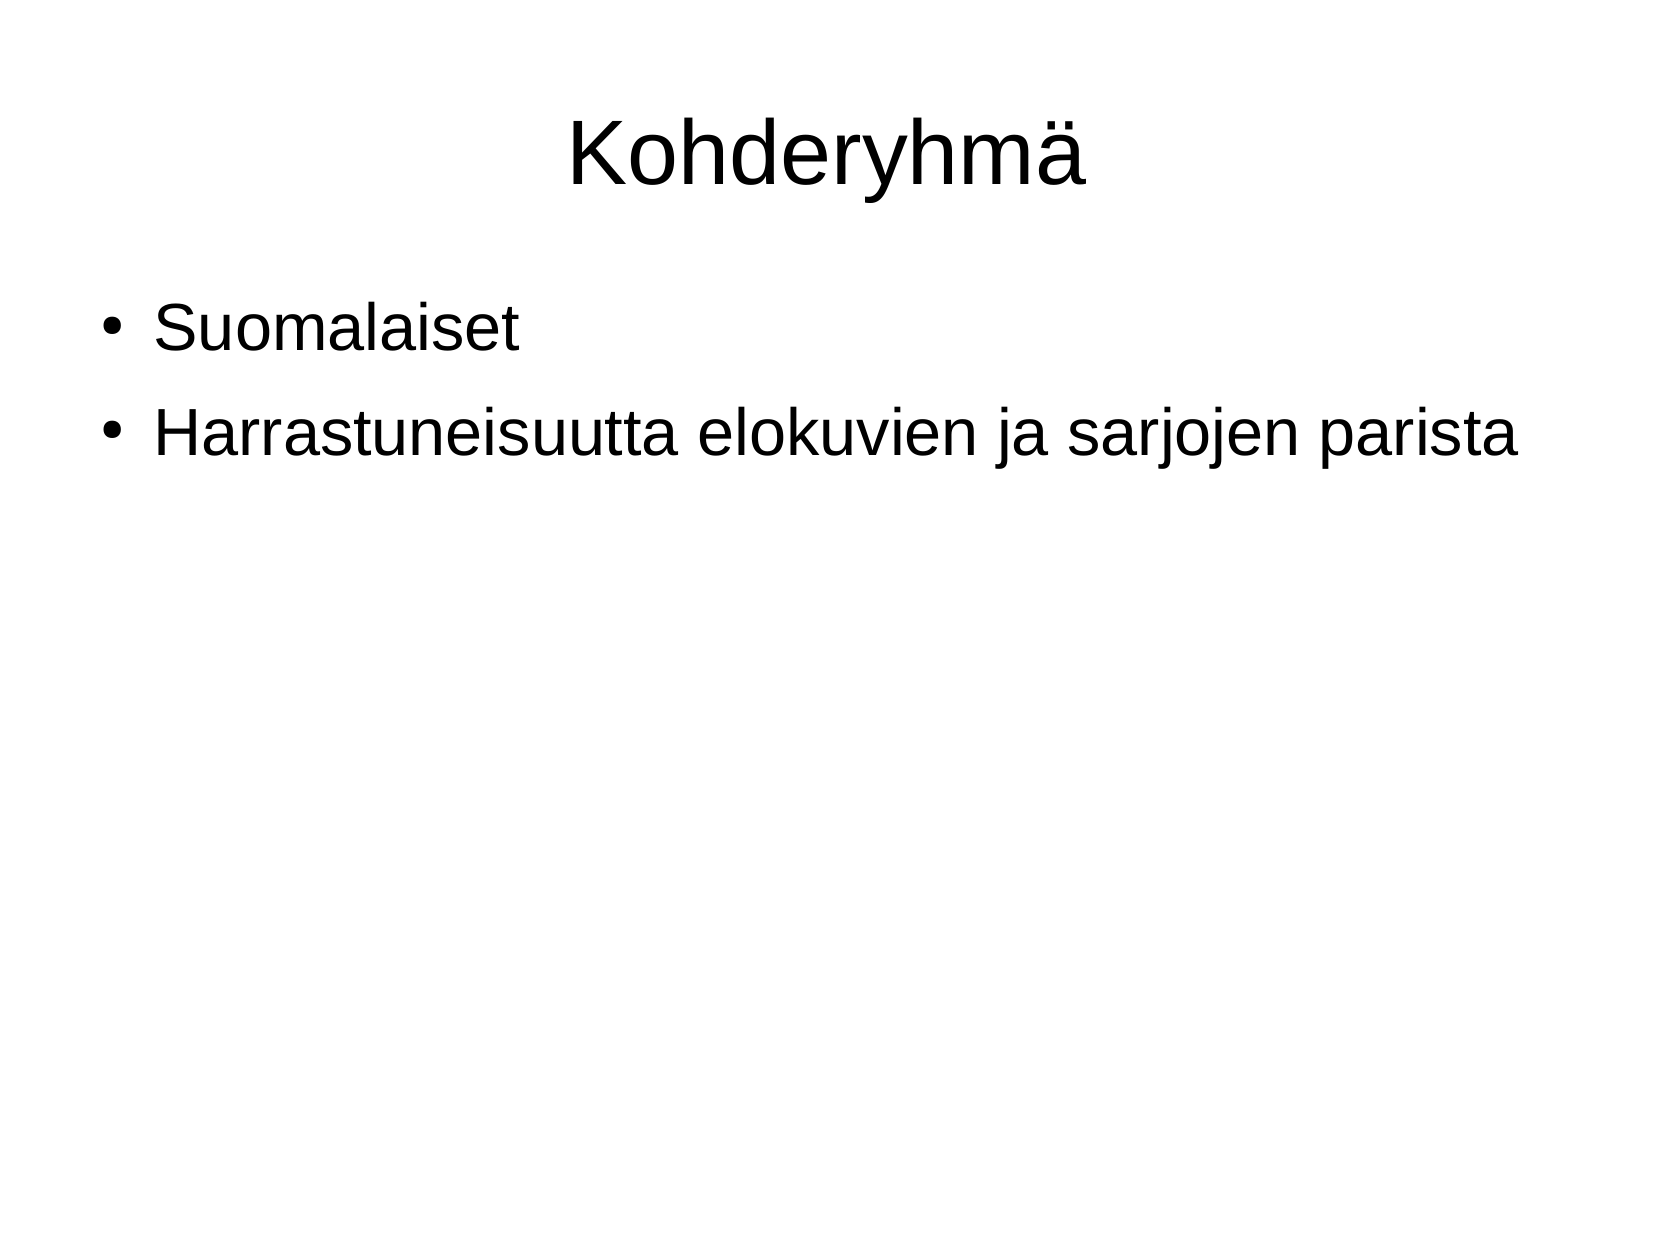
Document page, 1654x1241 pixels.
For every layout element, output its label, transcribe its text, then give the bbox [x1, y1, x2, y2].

title Kohderyhmä [82, 49, 1571, 257]
list Suomalaiset Harrastuneisuutta elokuvien ja sarjojen parista [82, 290, 1571, 1010]
